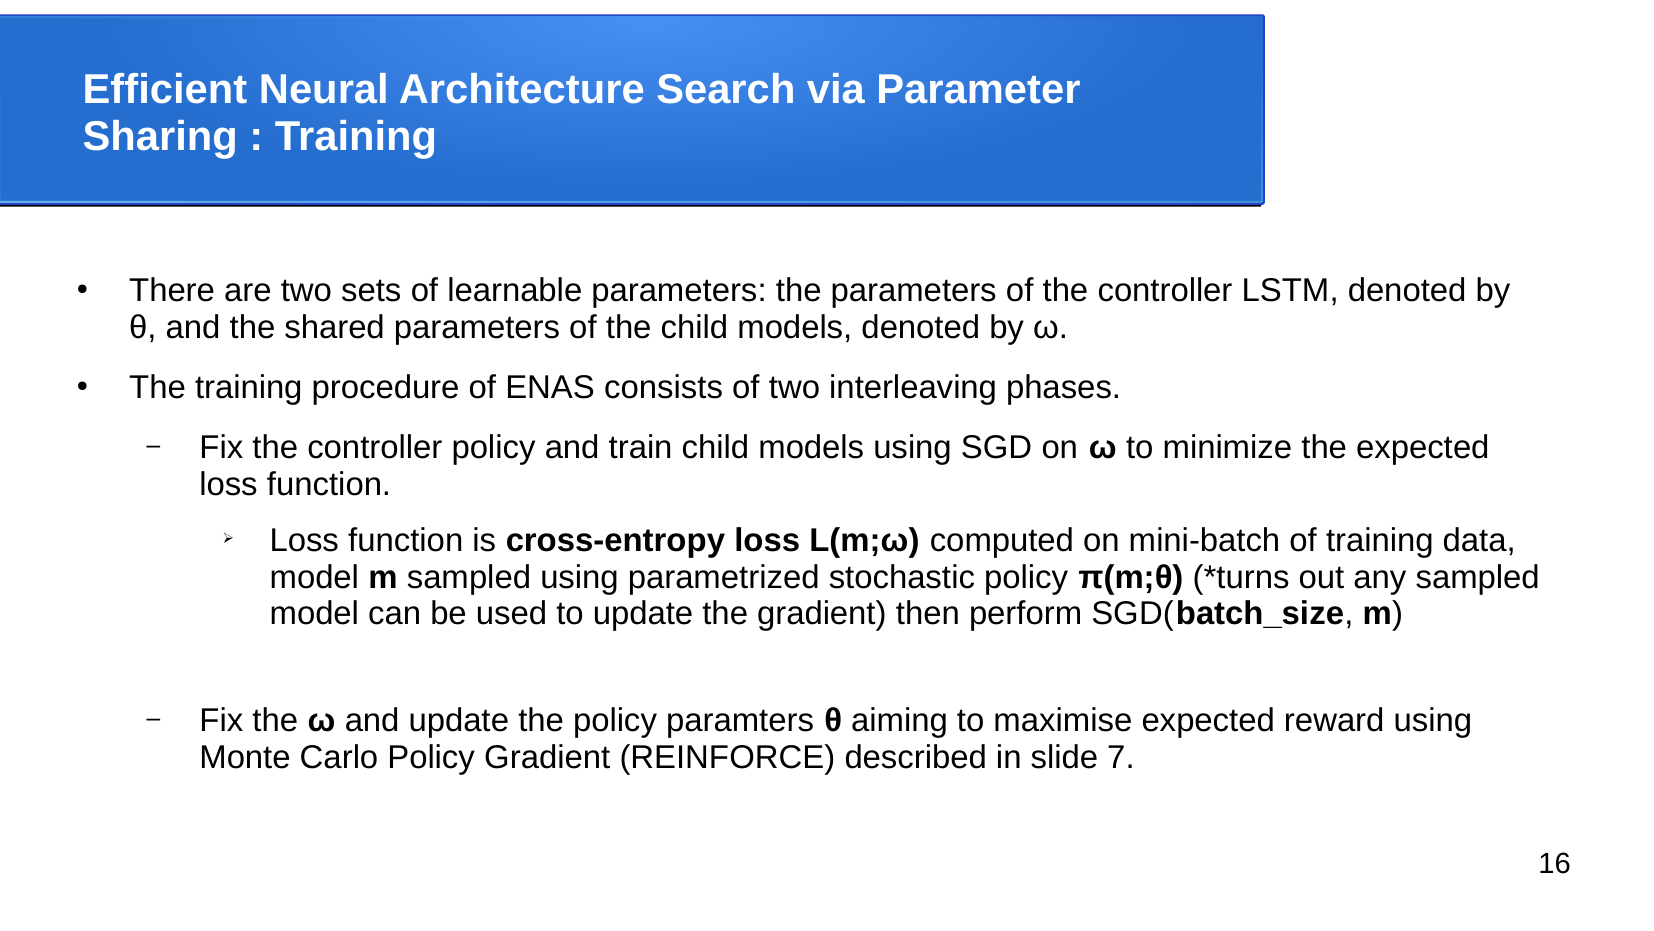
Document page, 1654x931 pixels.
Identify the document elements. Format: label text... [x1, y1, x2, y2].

list There are two sets of learnable parameters: the parameters of the controller LSTM, denoted by θ, and the shared parameters of the child models, denoted by ω. The training procedure of ENAS consists of two interleaving phases. Fix the controller policy and train child models using SGD on ω to minimize the expected loss function. Loss function is cross-entropy loss L(m;ω) computed on mini-batch of training data, model m sampled using parametrized stochastic policy π(m;θ) (*turns out any sampled model can be used to update the gradient) then perform SGD(batch_size, m) Fix the ω and update the policy paramters θ aiming to maximise expected reward using Monte Carlo Policy Gradient (REINFORCE) described in slide 7. [59, 271, 1548, 812]
title Efficient Neural Architecture Search via Parameter Sharing : Training [82, 35, 1235, 189]
